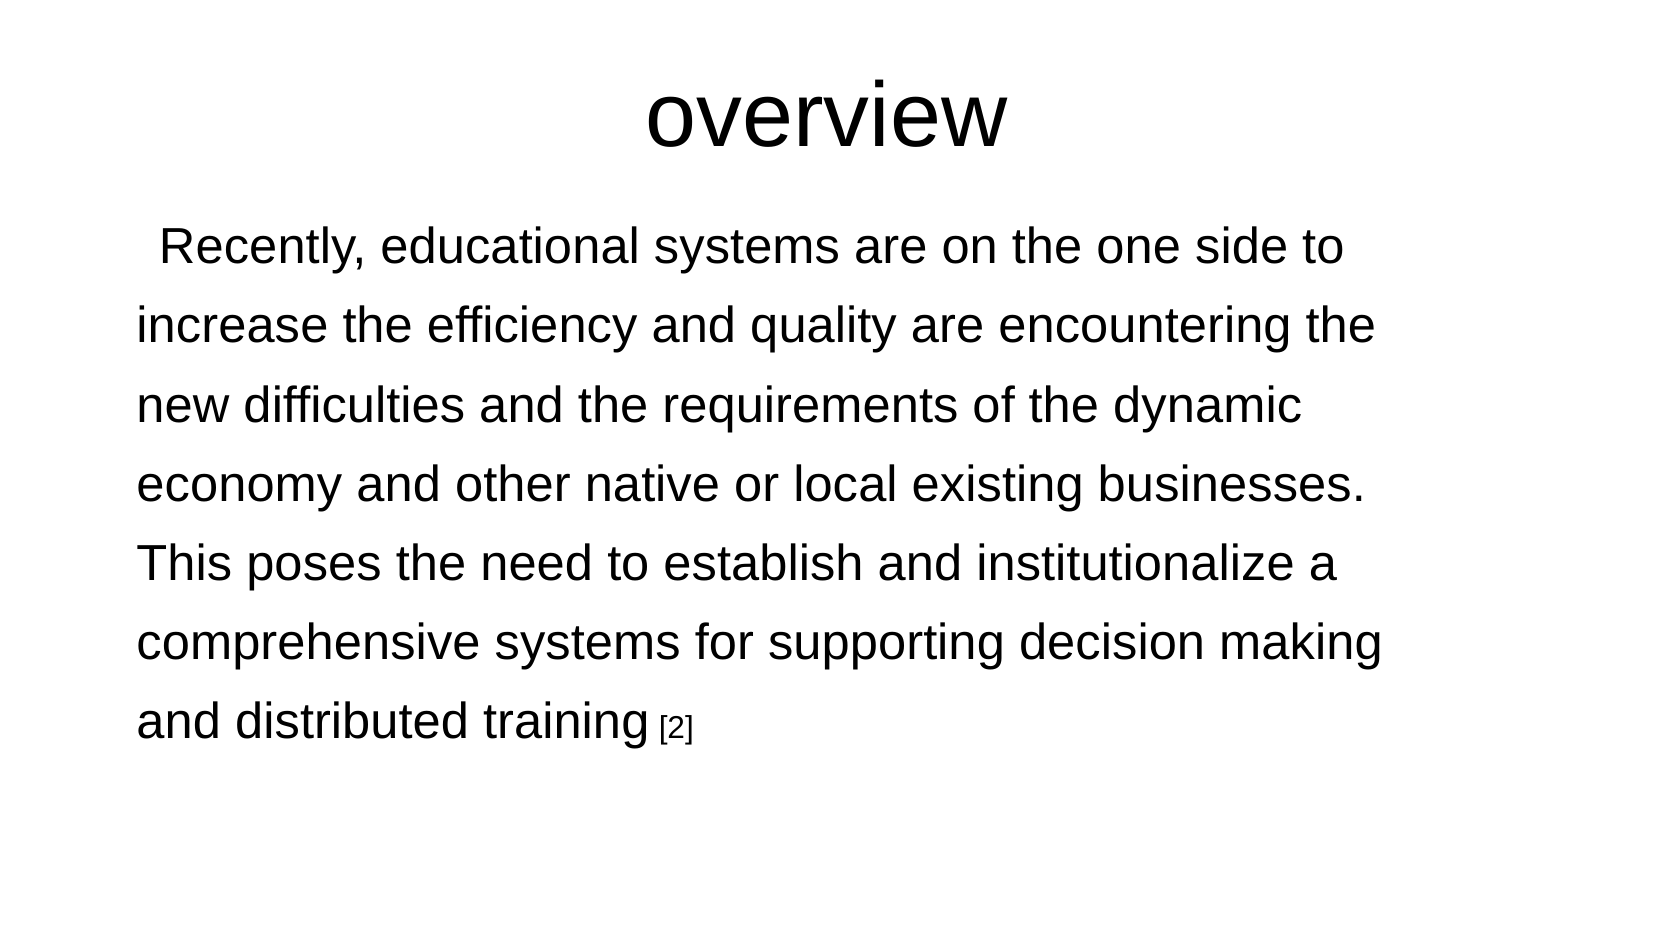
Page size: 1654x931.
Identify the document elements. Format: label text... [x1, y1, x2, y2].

list Recently, educational systems are on the one side to increase the efficiency and quality are encountering the new difficulties and the requirements of the dynamic economy and other native or local existing businesses. This poses the need to establish and institutionalize a comprehensive systems for supporting decision making and distributed training [2] [82, 217, 1571, 758]
title overview [82, 37, 1571, 193]
